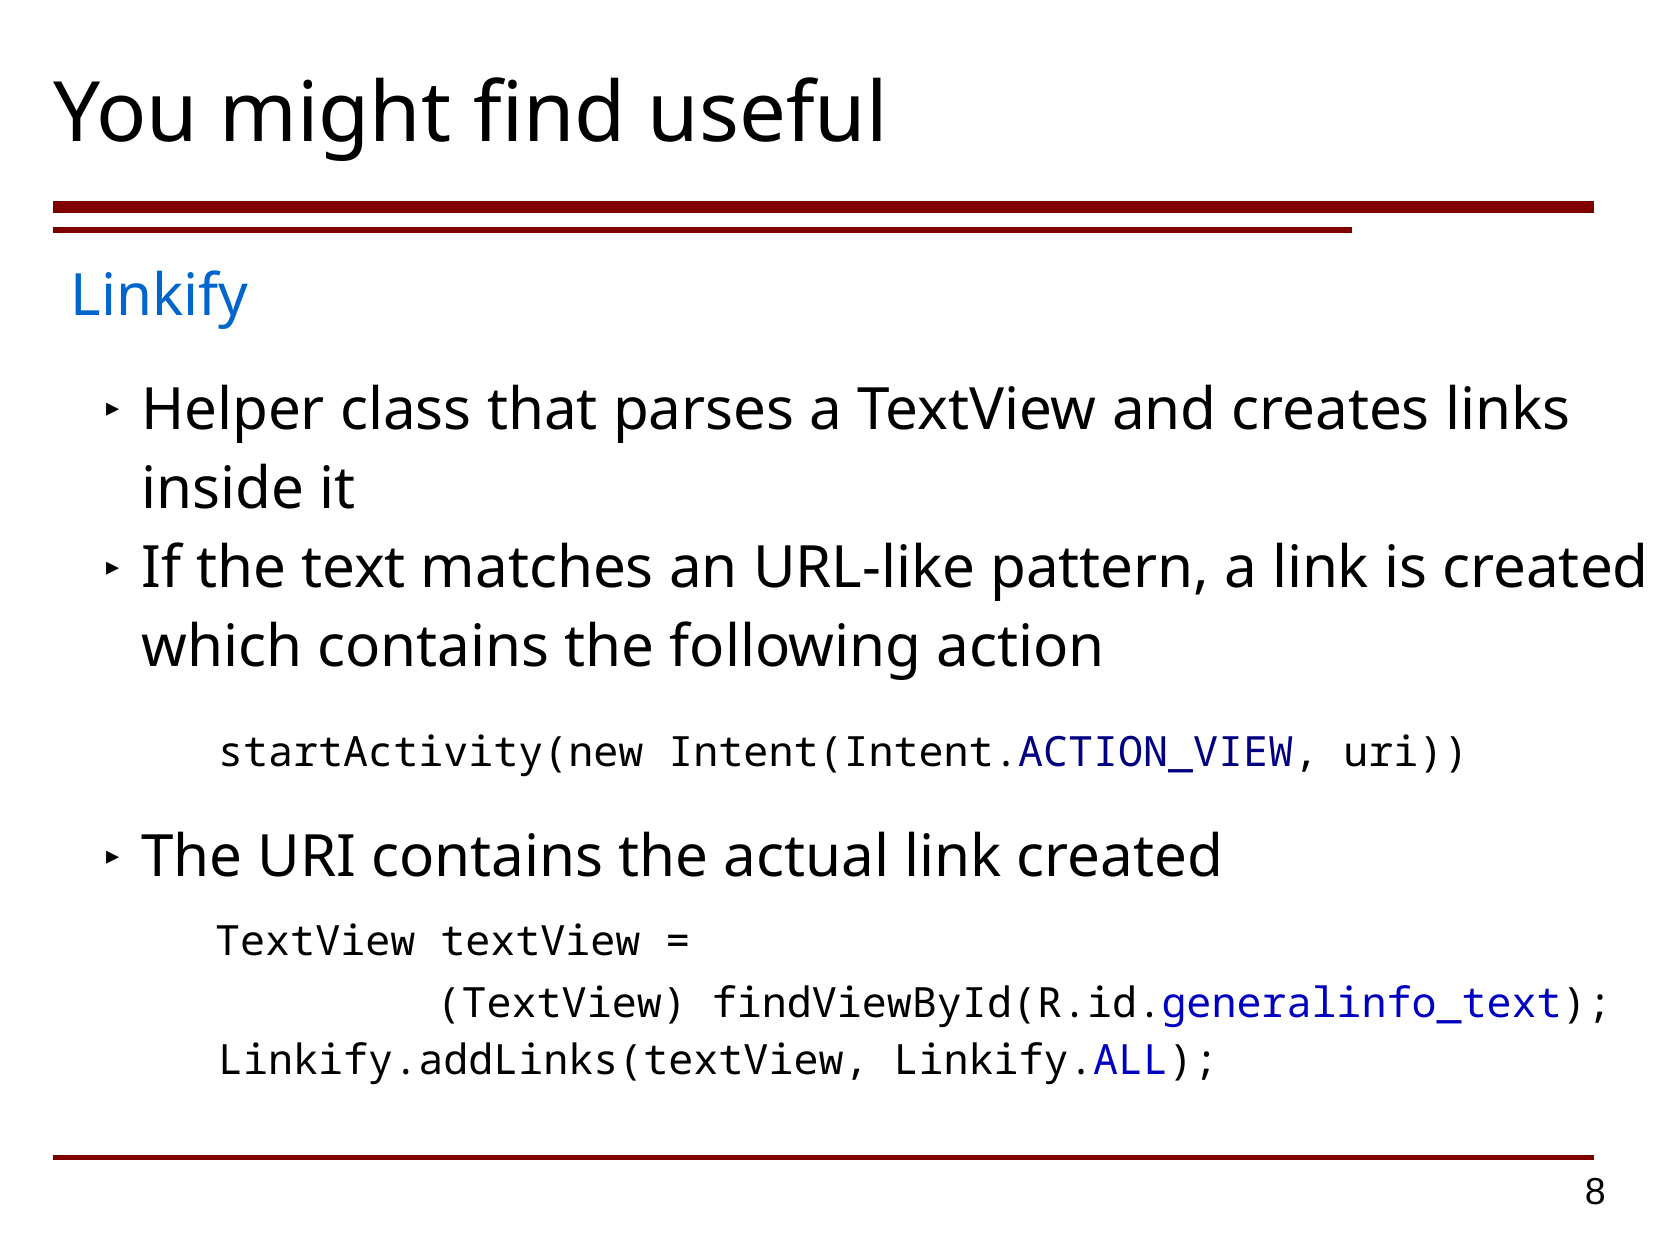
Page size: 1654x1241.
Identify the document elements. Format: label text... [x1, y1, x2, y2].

subtitle You might find useful [53, 48, 1542, 172]
text_box Linkify Helper class that parses a TextView and creates links inside it If the text matches an URL-like pattern, a link is created which contains the following action startActivity(new Intent(Intent.ACTION_VIEW, uri)) The URI contains the actual link created TextView textView = (TextView) findViewById(R.id.generalinfo_text); Linkify.addLinks(textView, Linkify.ALL); [55, 246, 1628, 1074]
text_box <número> [35, 1163, 1654, 1221]
